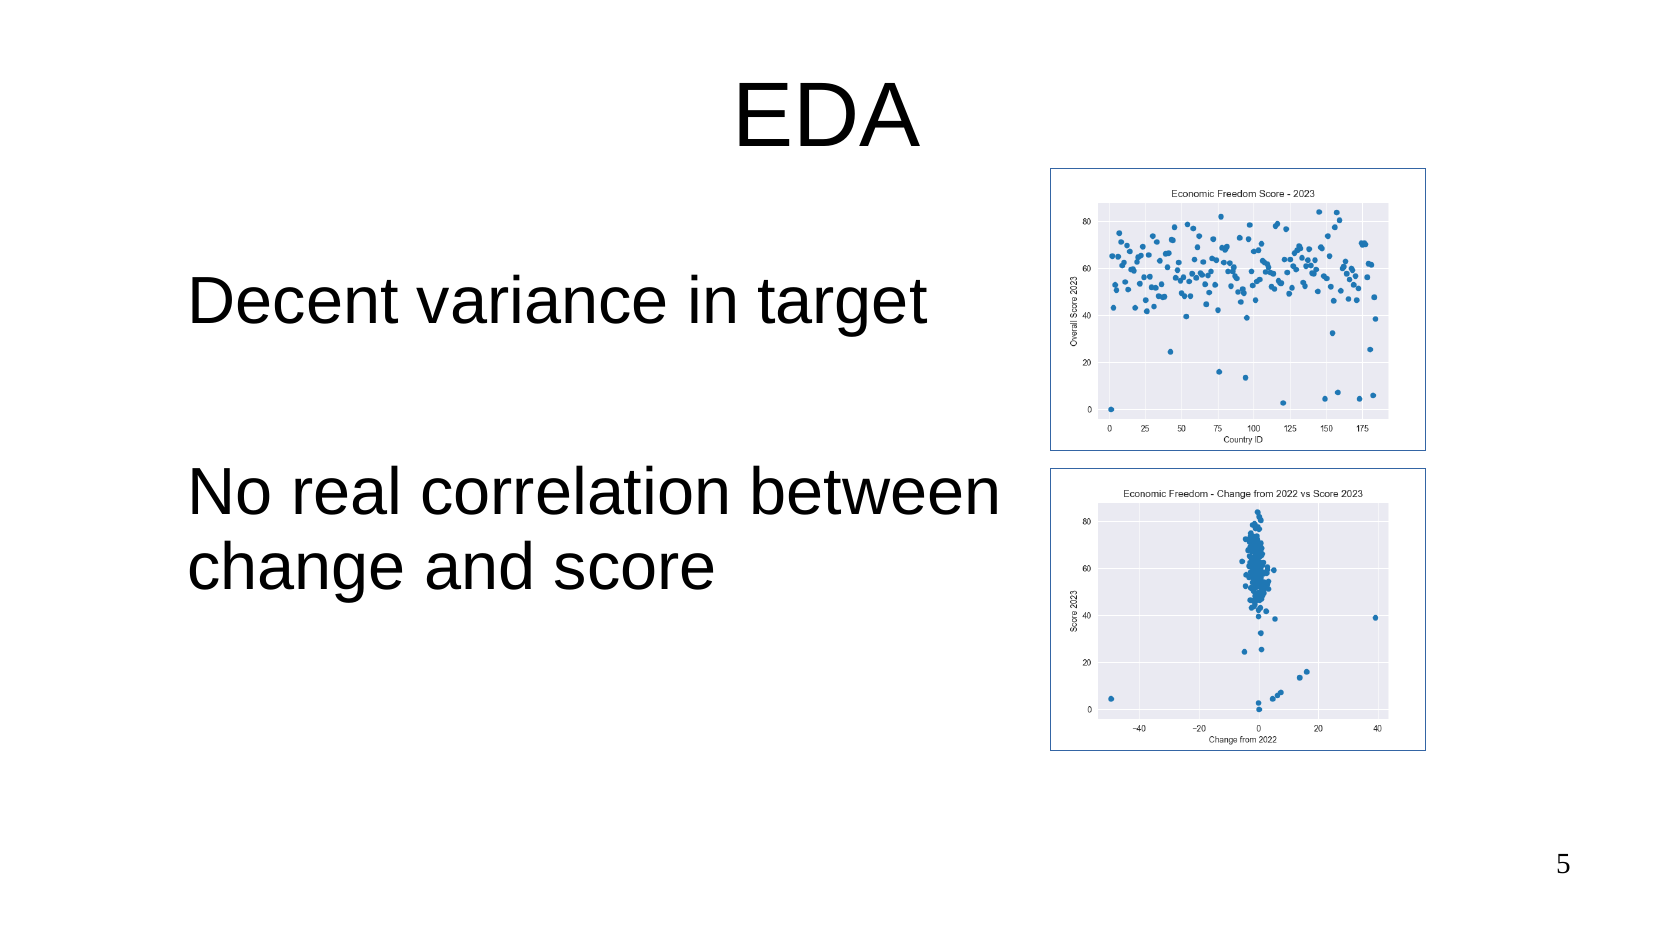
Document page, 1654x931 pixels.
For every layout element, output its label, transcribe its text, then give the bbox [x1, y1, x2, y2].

picture [1050, 468, 1426, 751]
picture [1050, 168, 1426, 451]
title EDA [82, 37, 1571, 193]
text_box Decent variance in target No real correlation between change and score [187, 262, 1013, 758]
